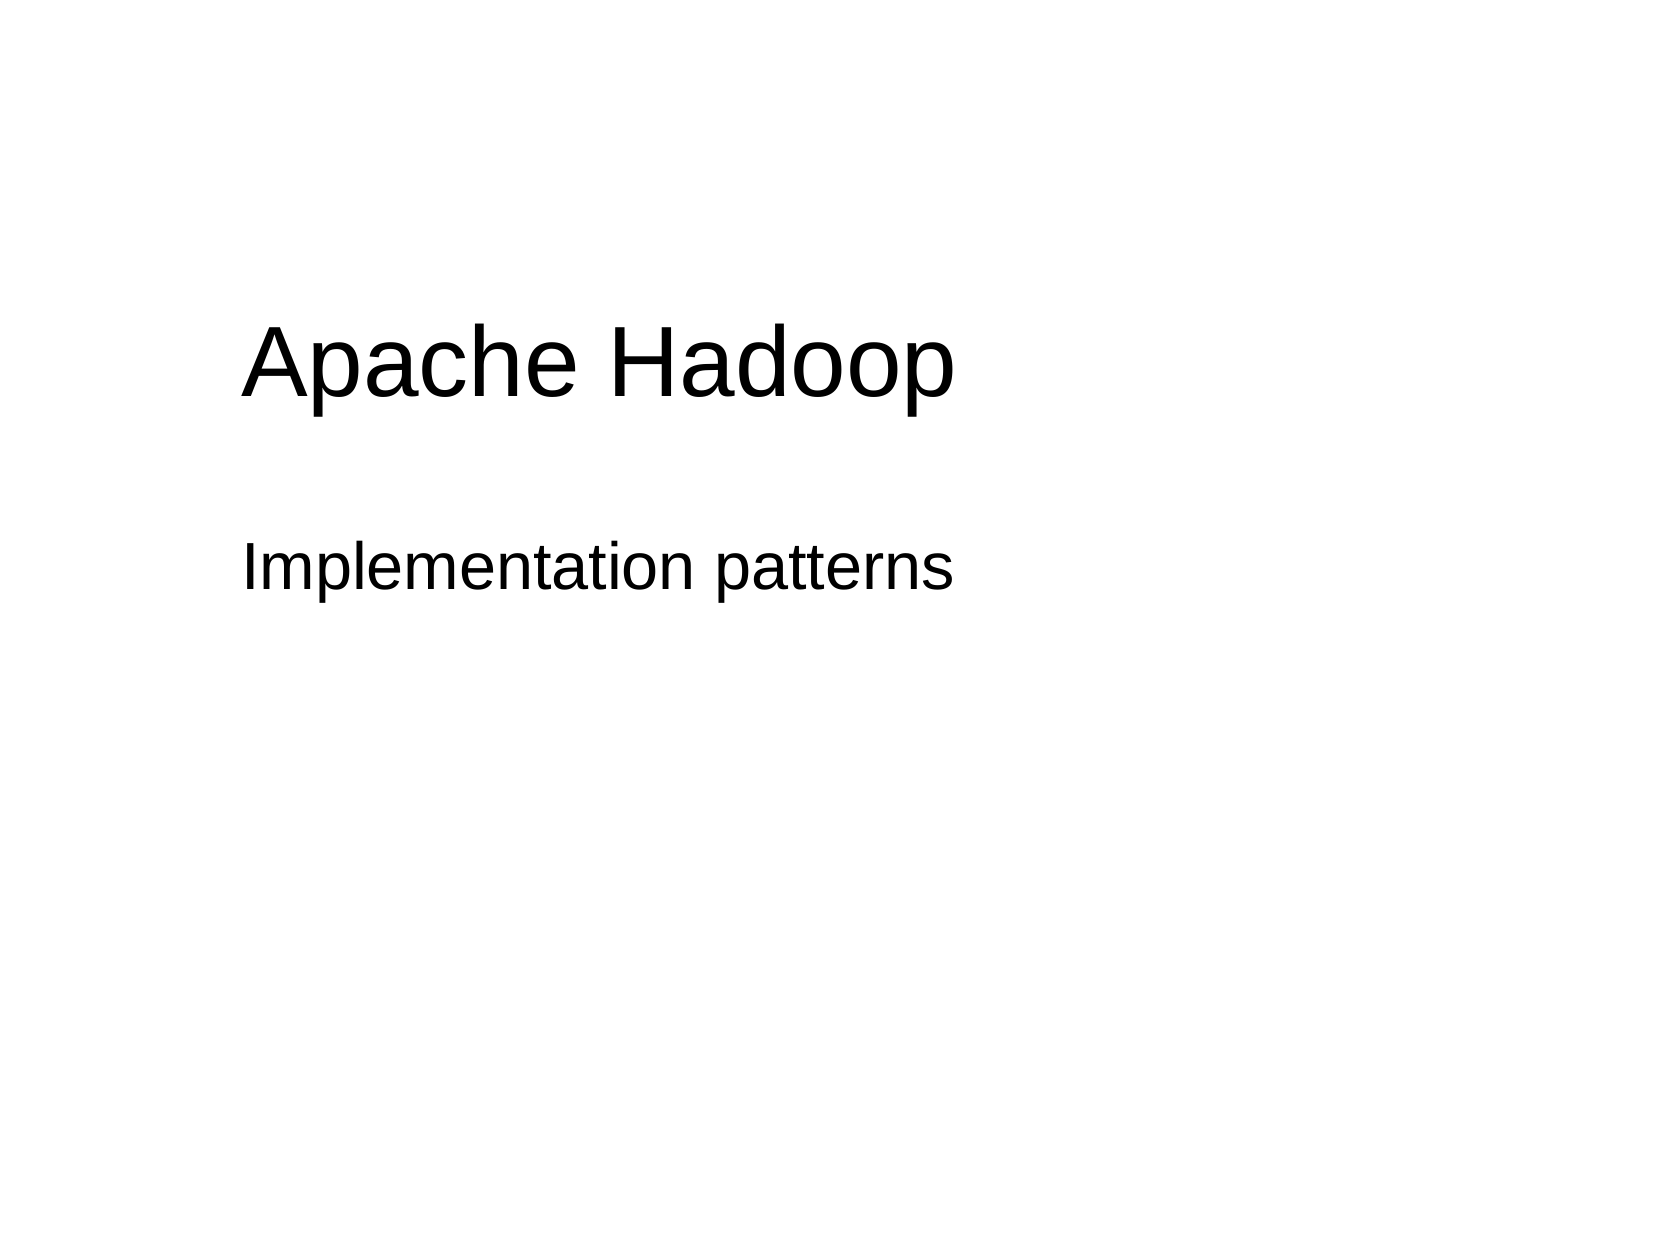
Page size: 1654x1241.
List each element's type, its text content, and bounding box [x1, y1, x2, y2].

text_box Apache Hadoop Implementation patterns [226, 298, 974, 612]
